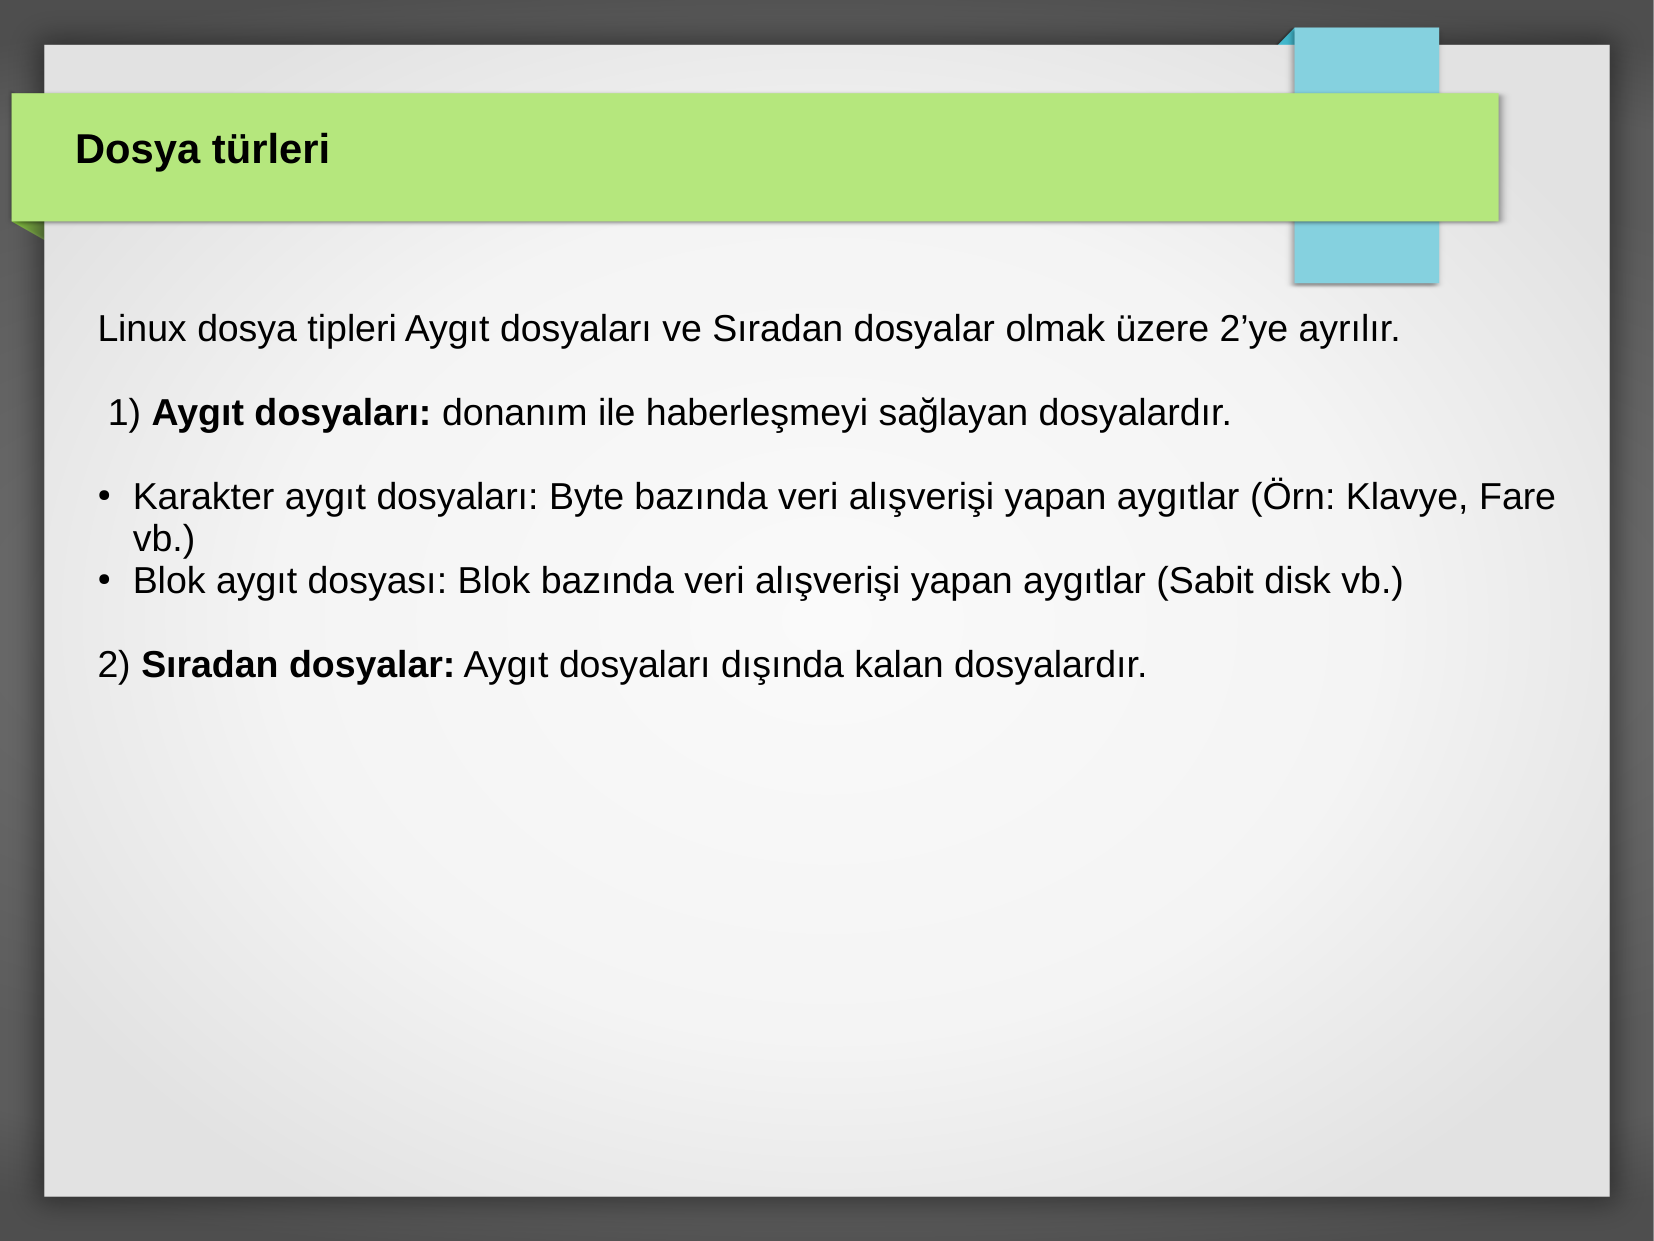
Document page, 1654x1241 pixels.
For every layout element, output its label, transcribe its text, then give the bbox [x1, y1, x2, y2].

picture [0, 0, 1654, 1241]
text_box Dosya türleri [60, 118, 426, 189]
text_box Linux dosya tipleri Aygıt dosyaları ve Sıradan dosyalar olmak üzere 2’ye ayrılır. 1) Aygıt dosyaları: donanım ile haberleşmeyi sağlayan dosyalardır. Karakter aygıt dosyaları: Byte bazında veri alışverişi yapan aygıtlar (Örn: Klavye, Fare vb.) Blok aygıt dosyası: Blok bazında veri alışverişi yapan aygıtlar (Sabit disk vb.) 2) Sıradan dosyalar: Aygıt dosyaları dışında kalan dosyalardır. [82, 300, 1583, 777]
